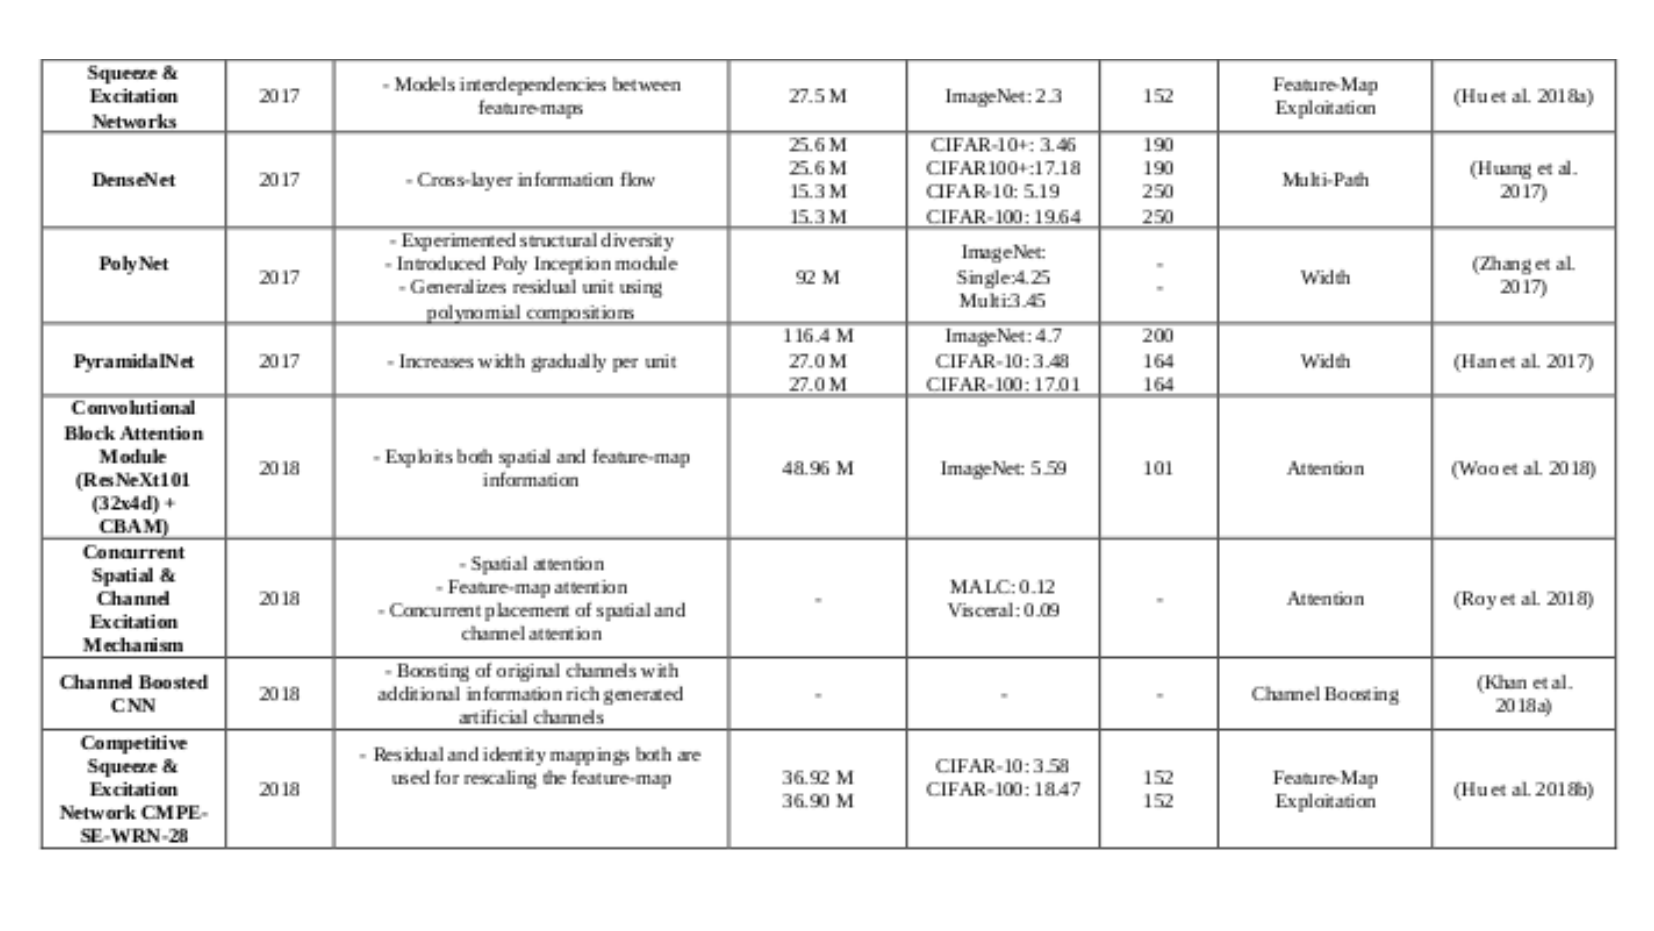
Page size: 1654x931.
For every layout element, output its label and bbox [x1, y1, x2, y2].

picture [30, 59, 1636, 871]
